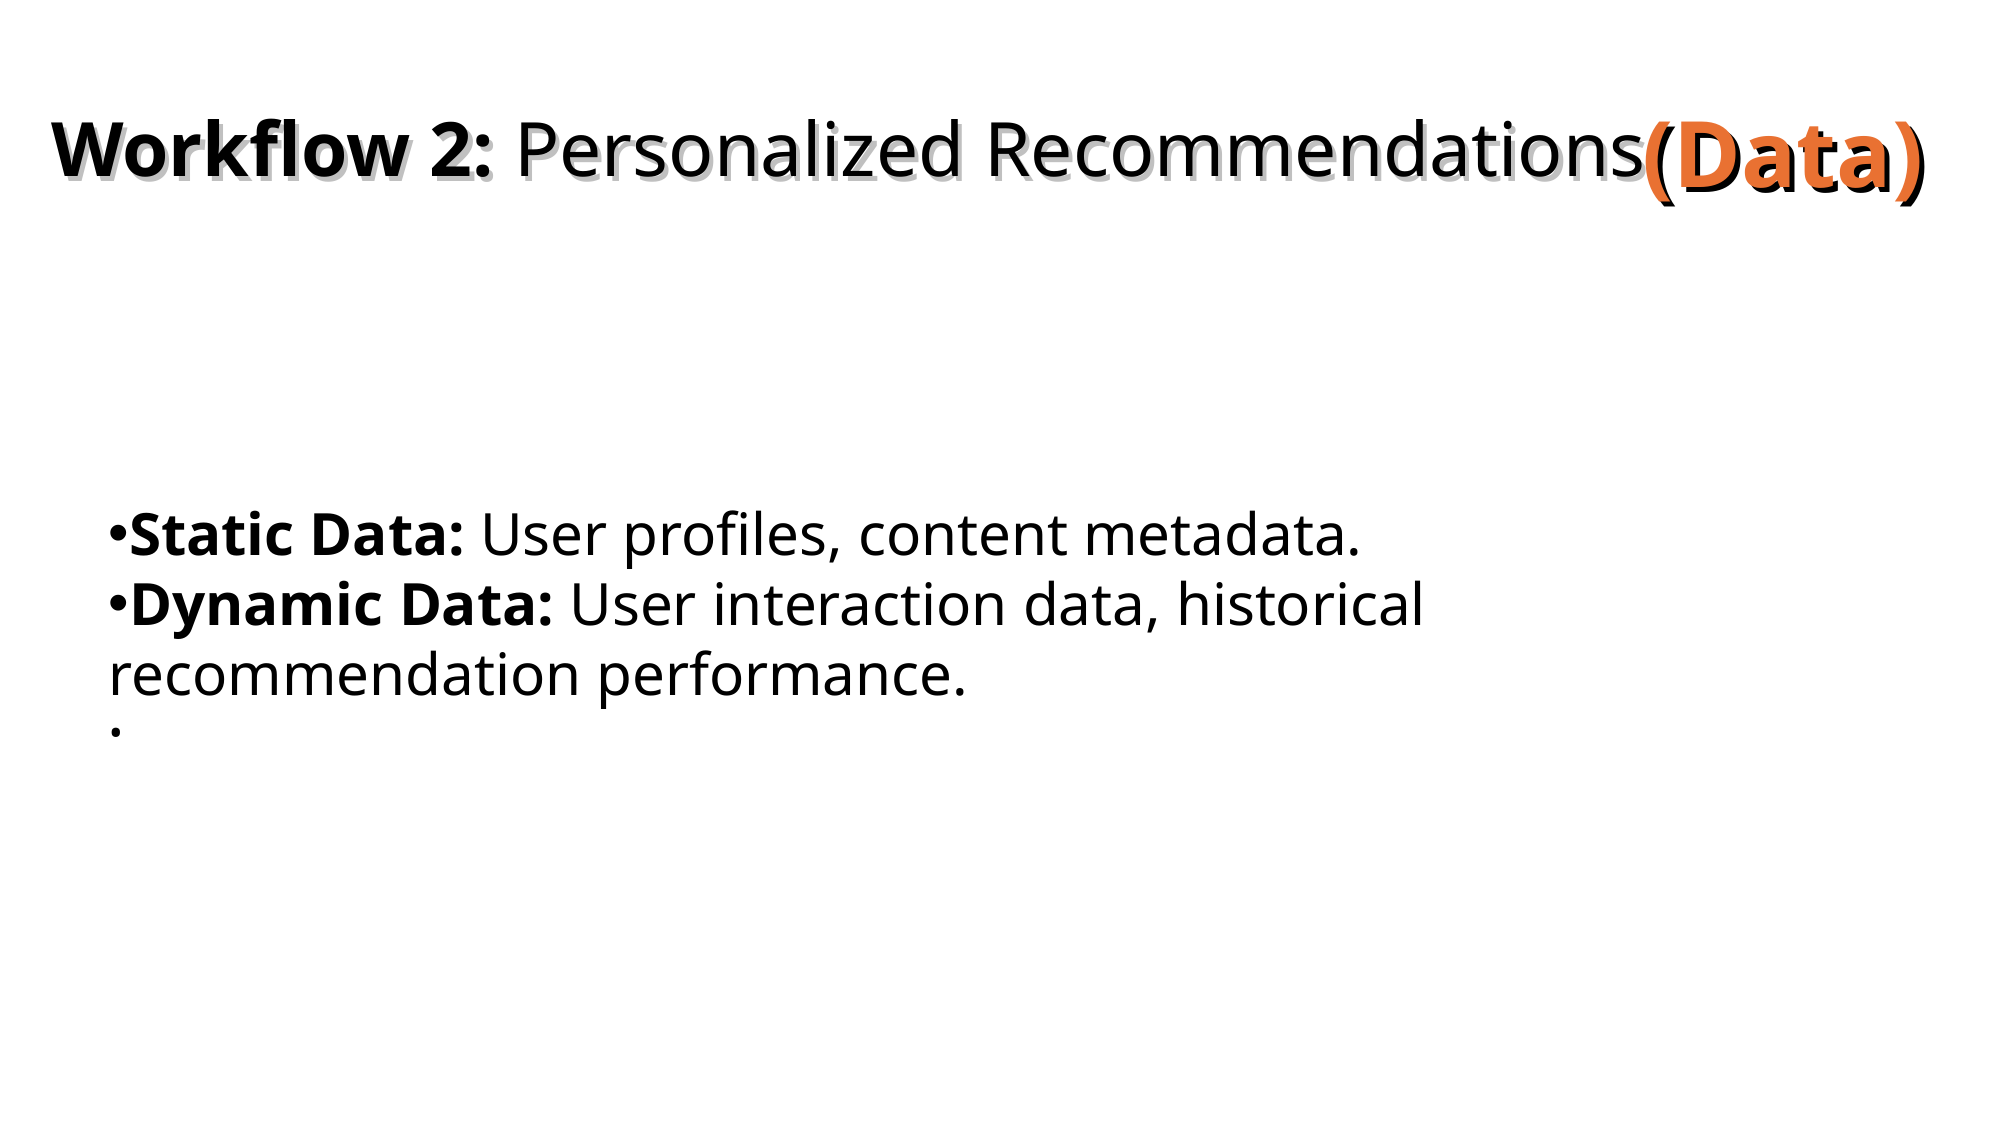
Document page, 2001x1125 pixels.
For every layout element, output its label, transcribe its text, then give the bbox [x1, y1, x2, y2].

text_box Static Data: User profiles, content metadata. Dynamic Data: User interaction data, historical recommendation performance. [94, 489, 1923, 765]
text_box Workflow 2: Personalized Recommendations [36, 94, 1661, 279]
text_box (Data) [1627, 88, 1938, 213]
